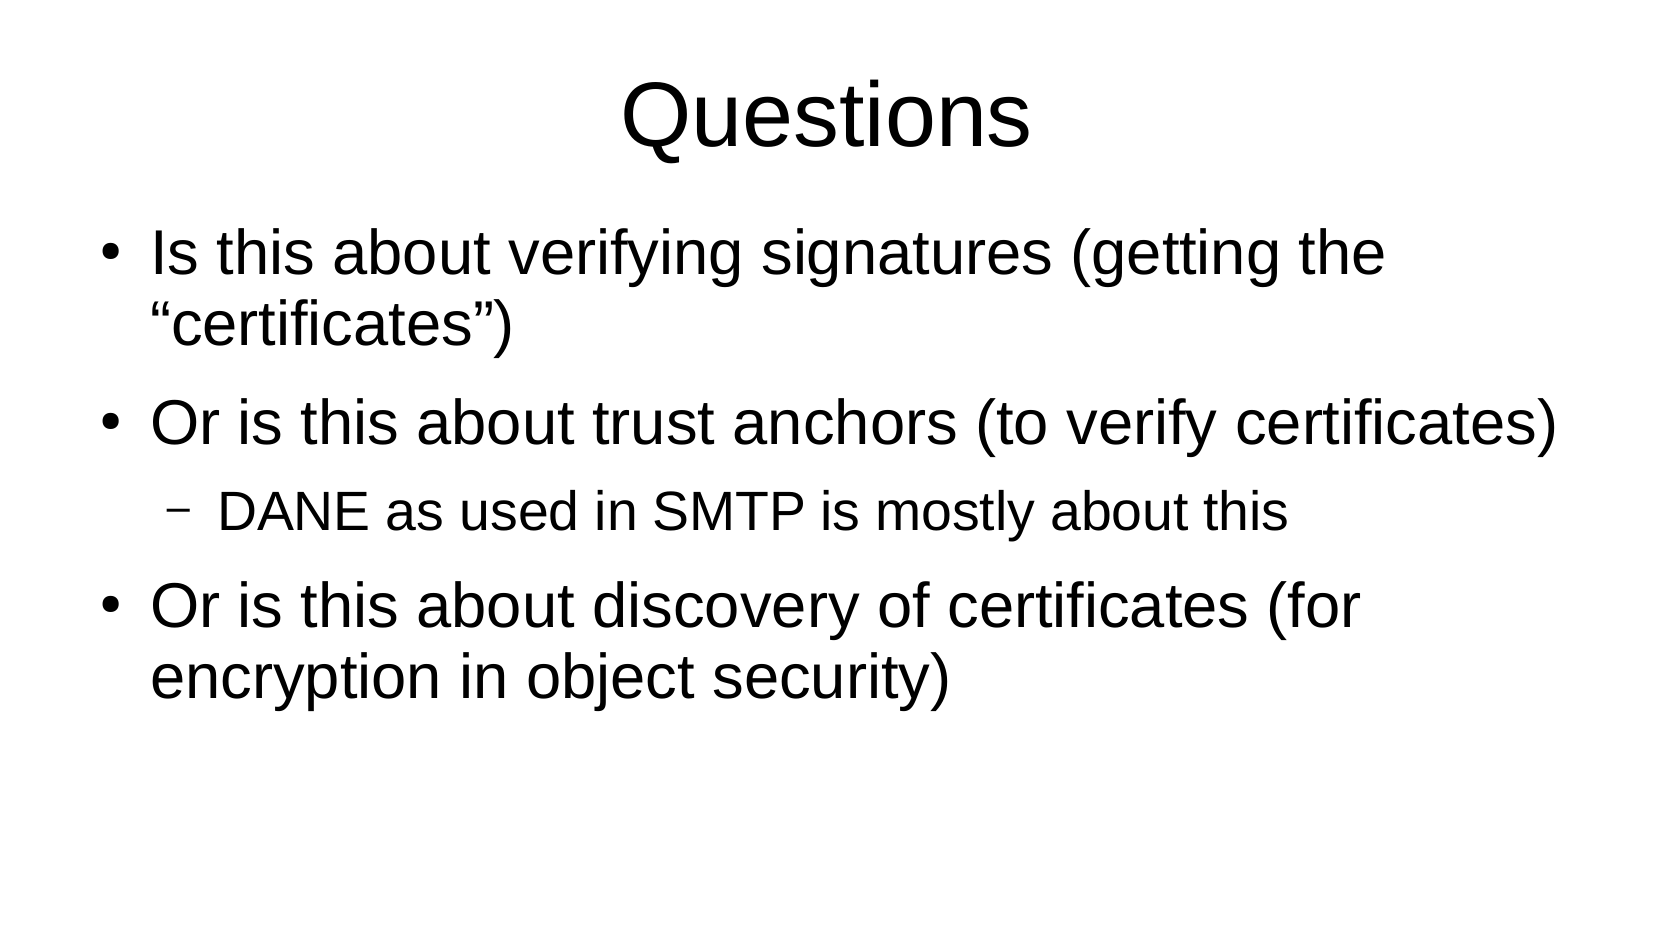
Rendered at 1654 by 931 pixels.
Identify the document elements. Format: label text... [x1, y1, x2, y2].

list Is this about verifying signatures (getting the “certificates”) Or is this about trust anchors (to verify certificates) DANE as used in SMTP is mostly about this Or is this about discovery of certificates (for encryption in object security) [82, 217, 1571, 758]
title Questions [82, 37, 1571, 193]
